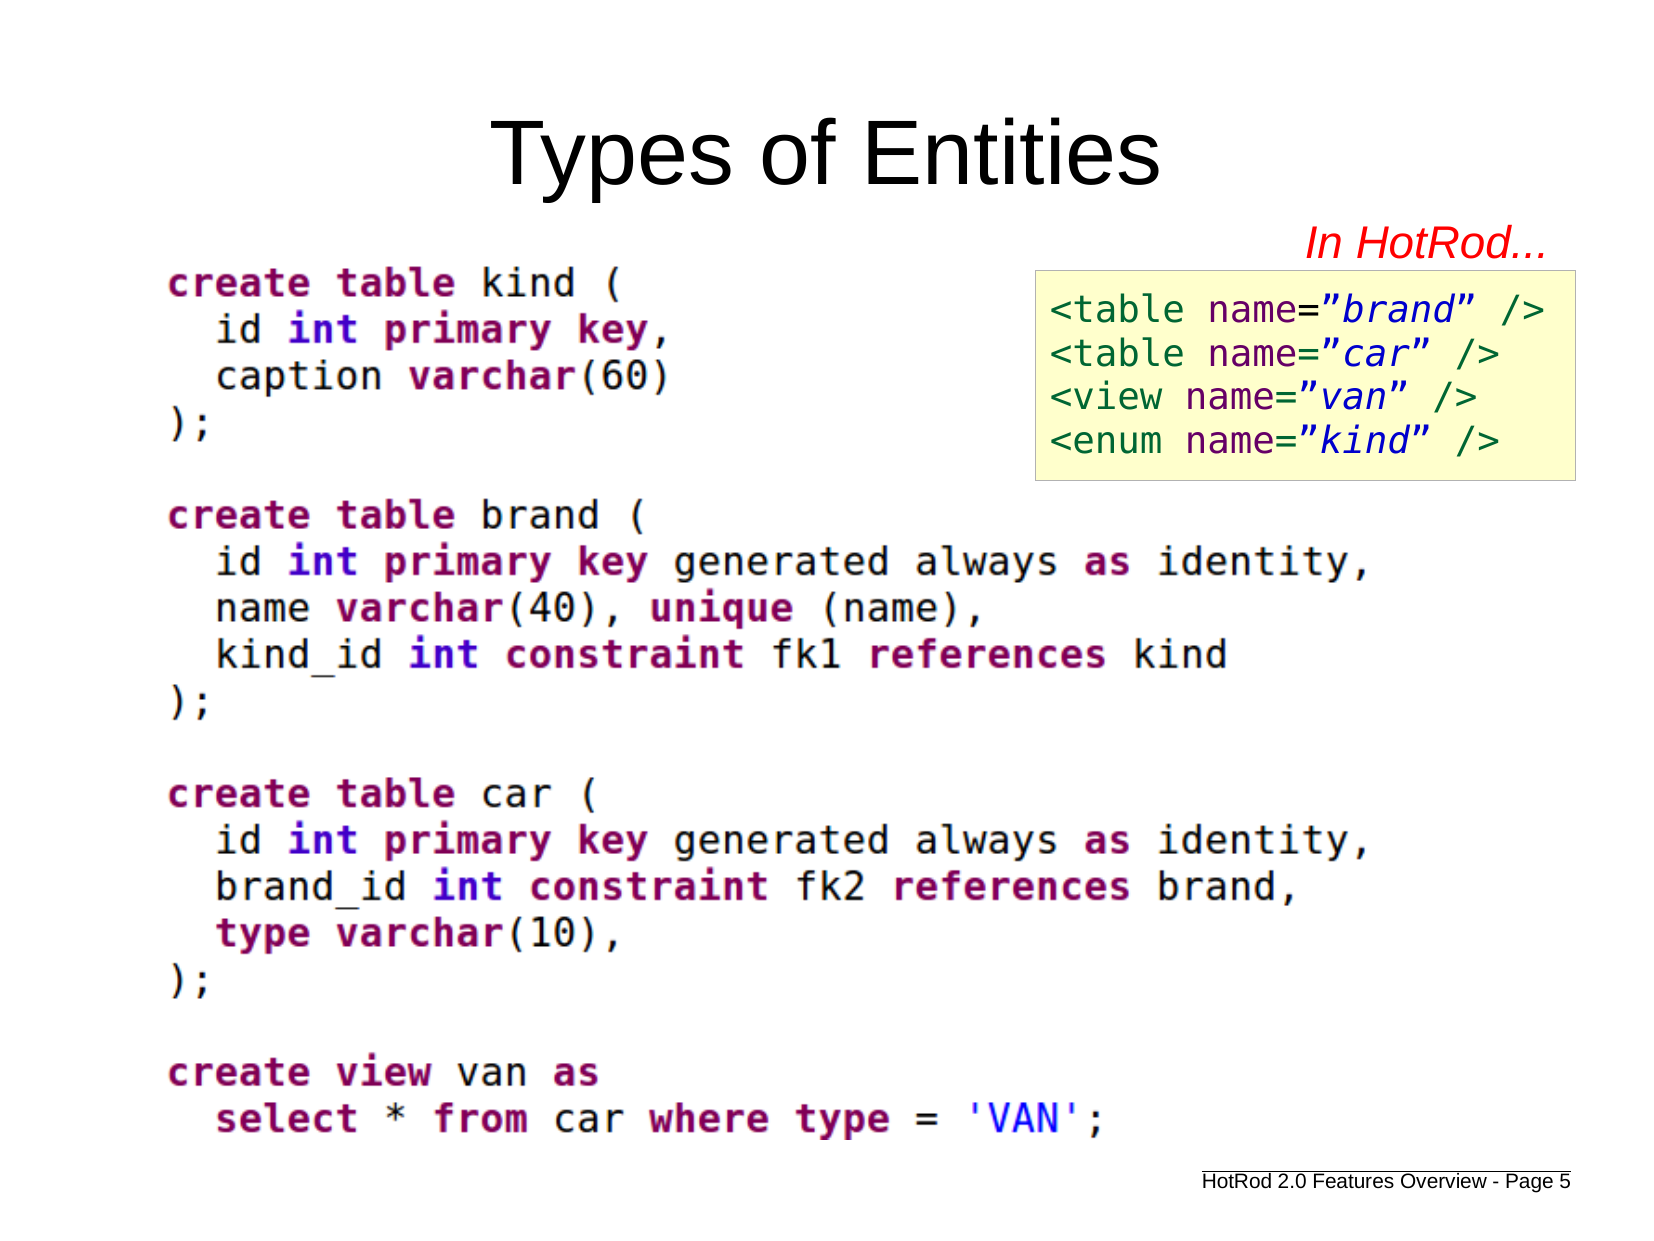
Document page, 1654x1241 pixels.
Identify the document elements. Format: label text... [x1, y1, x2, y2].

title Types of Entities [82, 49, 1571, 257]
text_box In HotRod... [1290, 210, 1591, 277]
picture [163, 257, 1376, 1141]
text_box <table name=”brand” /> <table name=”car” /> <view name=”van” /> <enum name=”kind” /> [1035, 270, 1576, 481]
